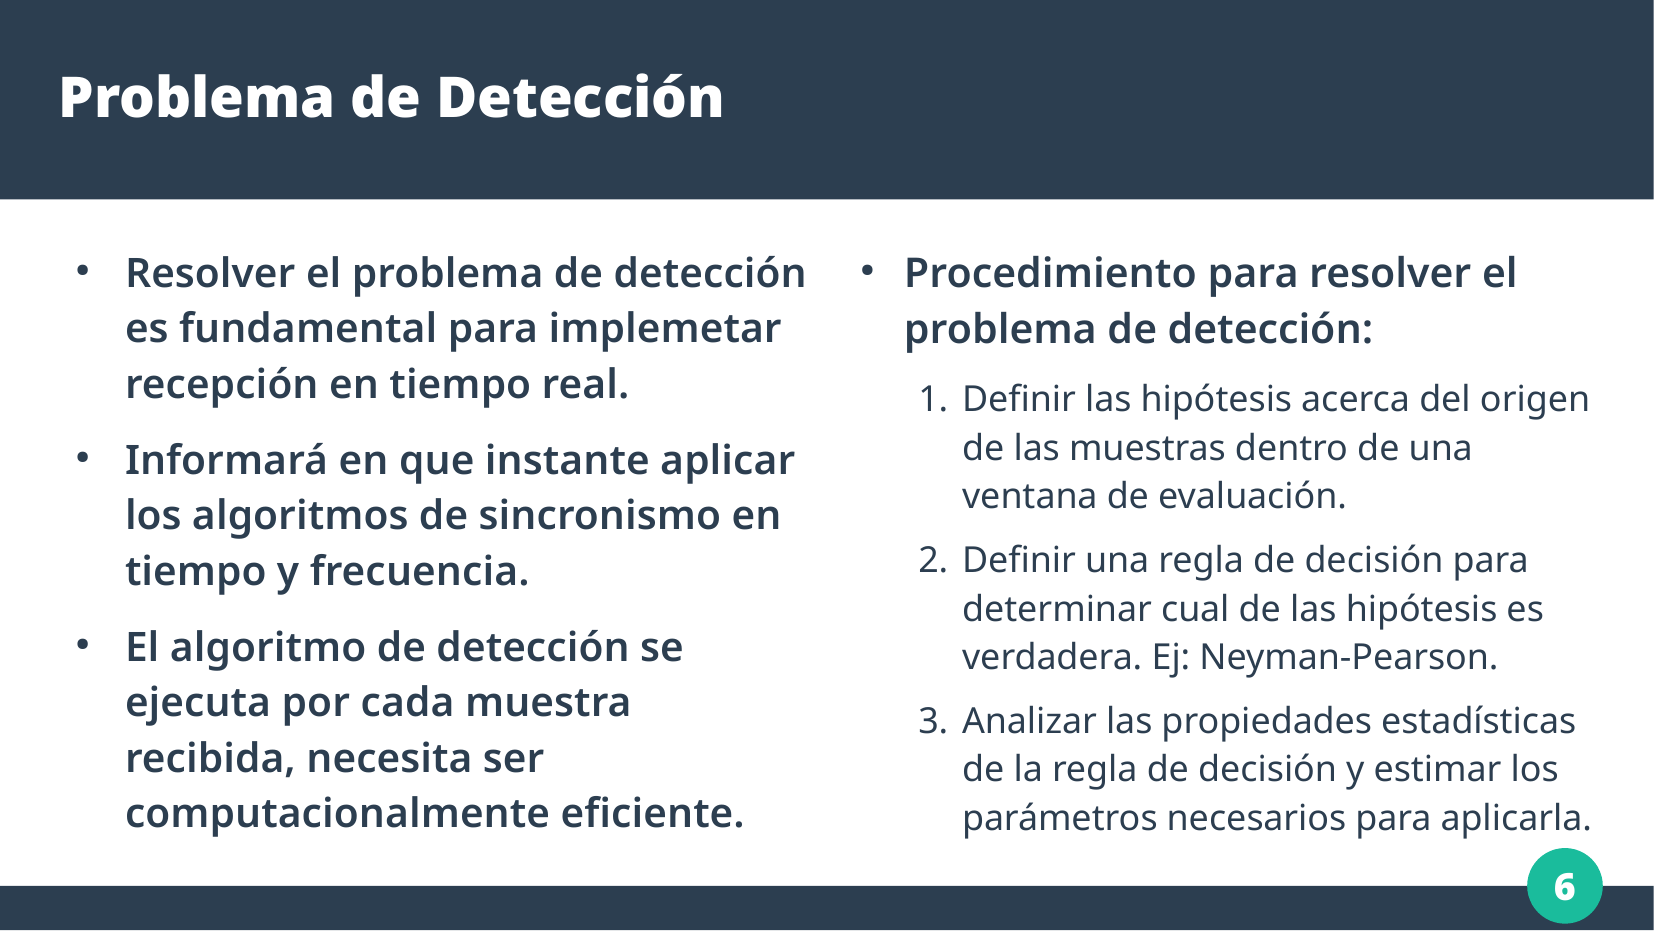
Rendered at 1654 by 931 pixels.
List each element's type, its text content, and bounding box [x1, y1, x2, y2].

list Resolver el problema de detección es fundamental para implemetar recepción en tiempo real. Informará en que instante aplicar los algoritmos de sincronismo en tiempo y frecuencia. El algoritmo de detección se ejecuta por cada muestra recibida, necesita ser computacionalmente eficiente. [59, 243, 809, 864]
title Problema de Detección [59, 37, 1595, 155]
list Procedimiento para resolver el problema de detección: Definir las hipótesis acerca del origen de las muestras dentro de una ventana de evaluación. Definir una regla de decisión para determinar cual de las hipótesis es verdadera. Ej: Neyman-Pearson. Analizar las propiedades estadísticas de la regla de decisión y estimar los parámetros necesarios para aplicarla. [845, 243, 1596, 864]
